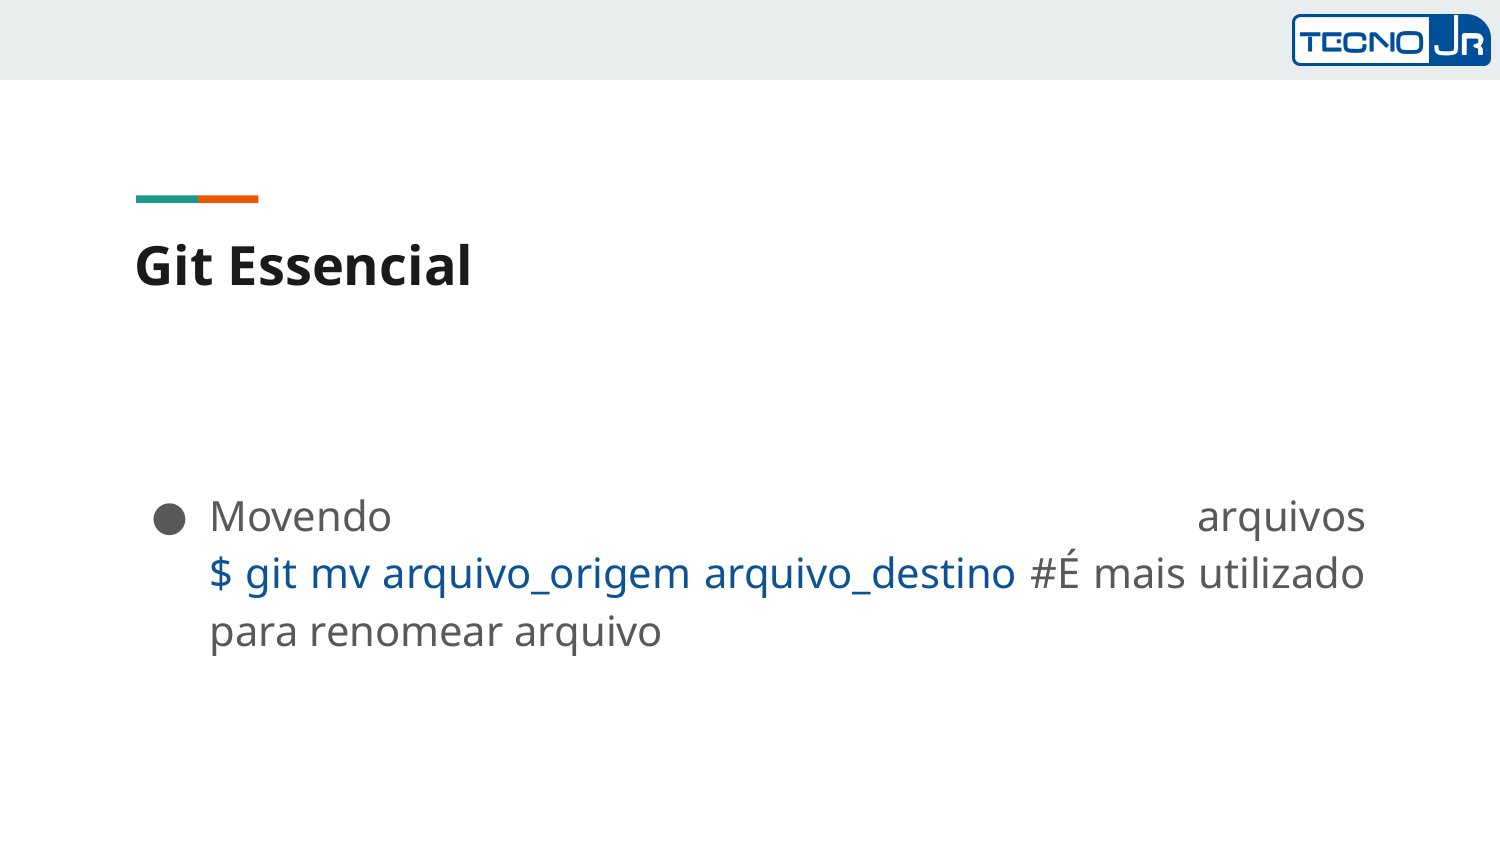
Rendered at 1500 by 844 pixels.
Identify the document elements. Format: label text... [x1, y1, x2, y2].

title Git Essencial [119, 216, 1381, 305]
list Movendo arquivos $ git mv arquivo_origem arquivo_destino #É mais utilizado para renomear arquivo [119, 341, 1381, 796]
picture [1292, 14, 1491, 66]
